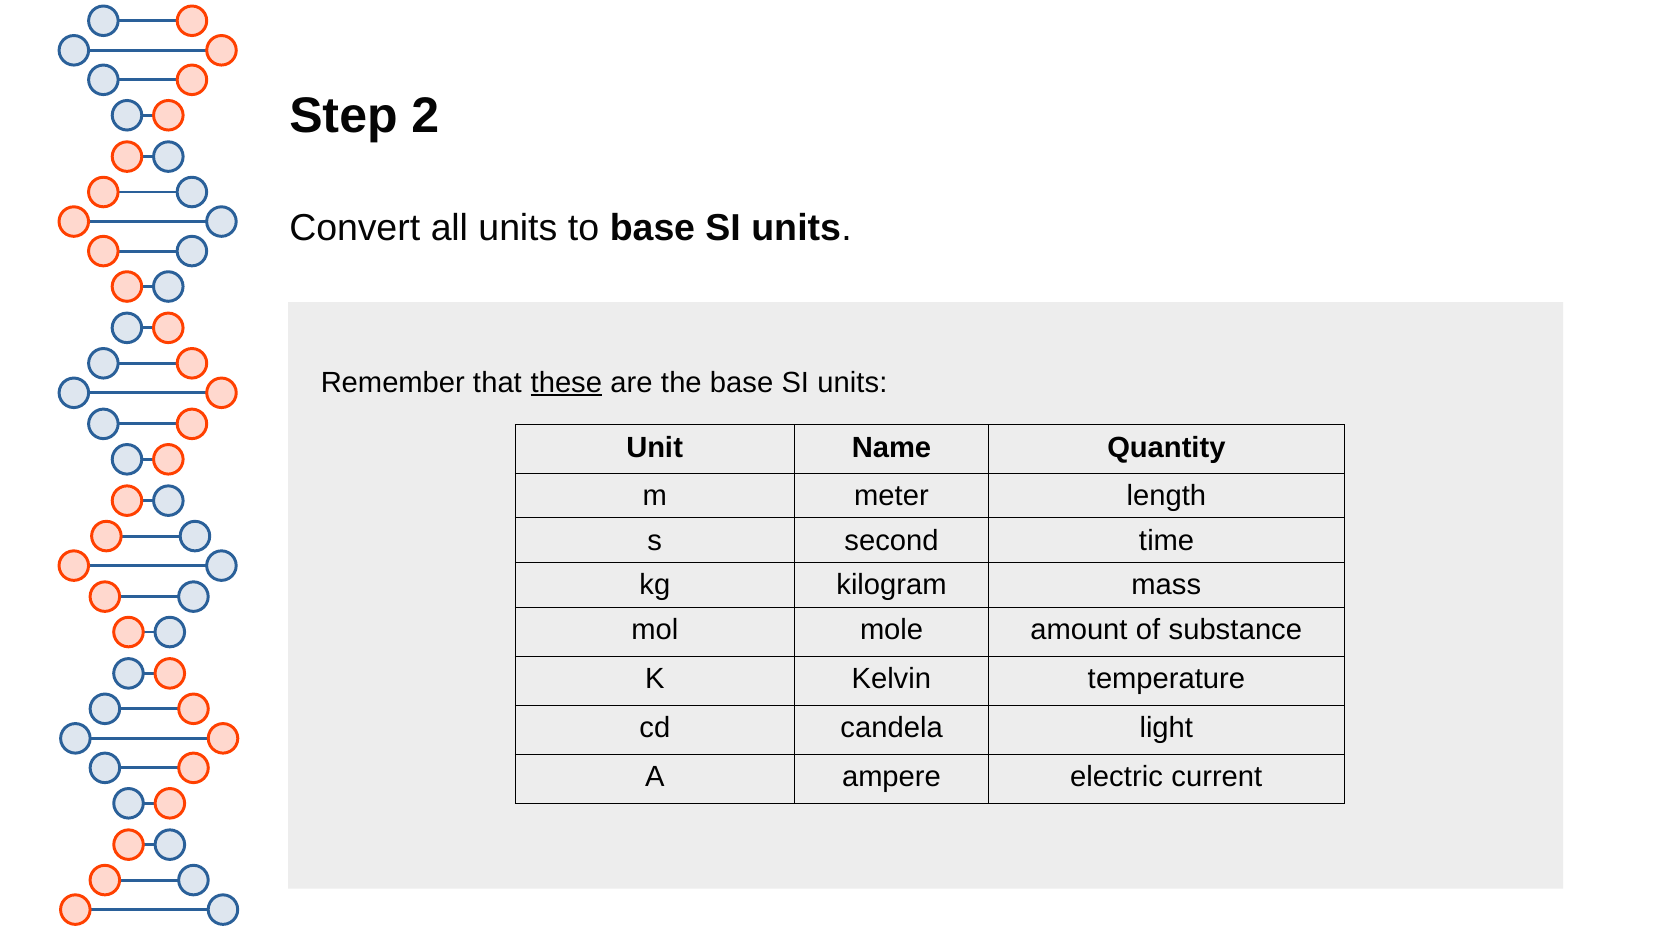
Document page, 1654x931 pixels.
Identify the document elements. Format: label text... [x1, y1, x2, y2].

table_cell second [795, 518, 988, 562]
table_cell ampere [795, 755, 988, 803]
table_cell amount of substance [989, 608, 1344, 656]
table_cell light [989, 706, 1344, 754]
title Step 2 [289, 37, 620, 193]
table_cell kg [516, 563, 794, 607]
table_cell cd [516, 706, 794, 754]
table_cell A [516, 755, 794, 803]
table_header Name [795, 425, 988, 473]
table_cell mole [795, 608, 988, 656]
table_cell mol [516, 608, 794, 656]
list Convert all units to base SI units. [289, 206, 1576, 263]
table_cell temperature [989, 657, 1344, 705]
table_cell Kelvin [795, 657, 988, 705]
text_box Remember that these are the base SI units: [306, 358, 912, 407]
table_cell electric current [989, 755, 1344, 803]
table_cell candela [795, 706, 988, 754]
table_header Unit [516, 425, 794, 473]
table_cell length [989, 474, 1344, 517]
table_cell K [516, 657, 794, 705]
table_cell time [989, 518, 1344, 562]
table_cell mass [989, 563, 1344, 607]
table_cell kilogram [795, 563, 988, 607]
table_cell s [516, 518, 794, 562]
table_cell m [516, 474, 794, 517]
table_cell meter [795, 474, 988, 517]
text_box [288, 302, 1564, 889]
table_header Quantity [989, 425, 1344, 473]
